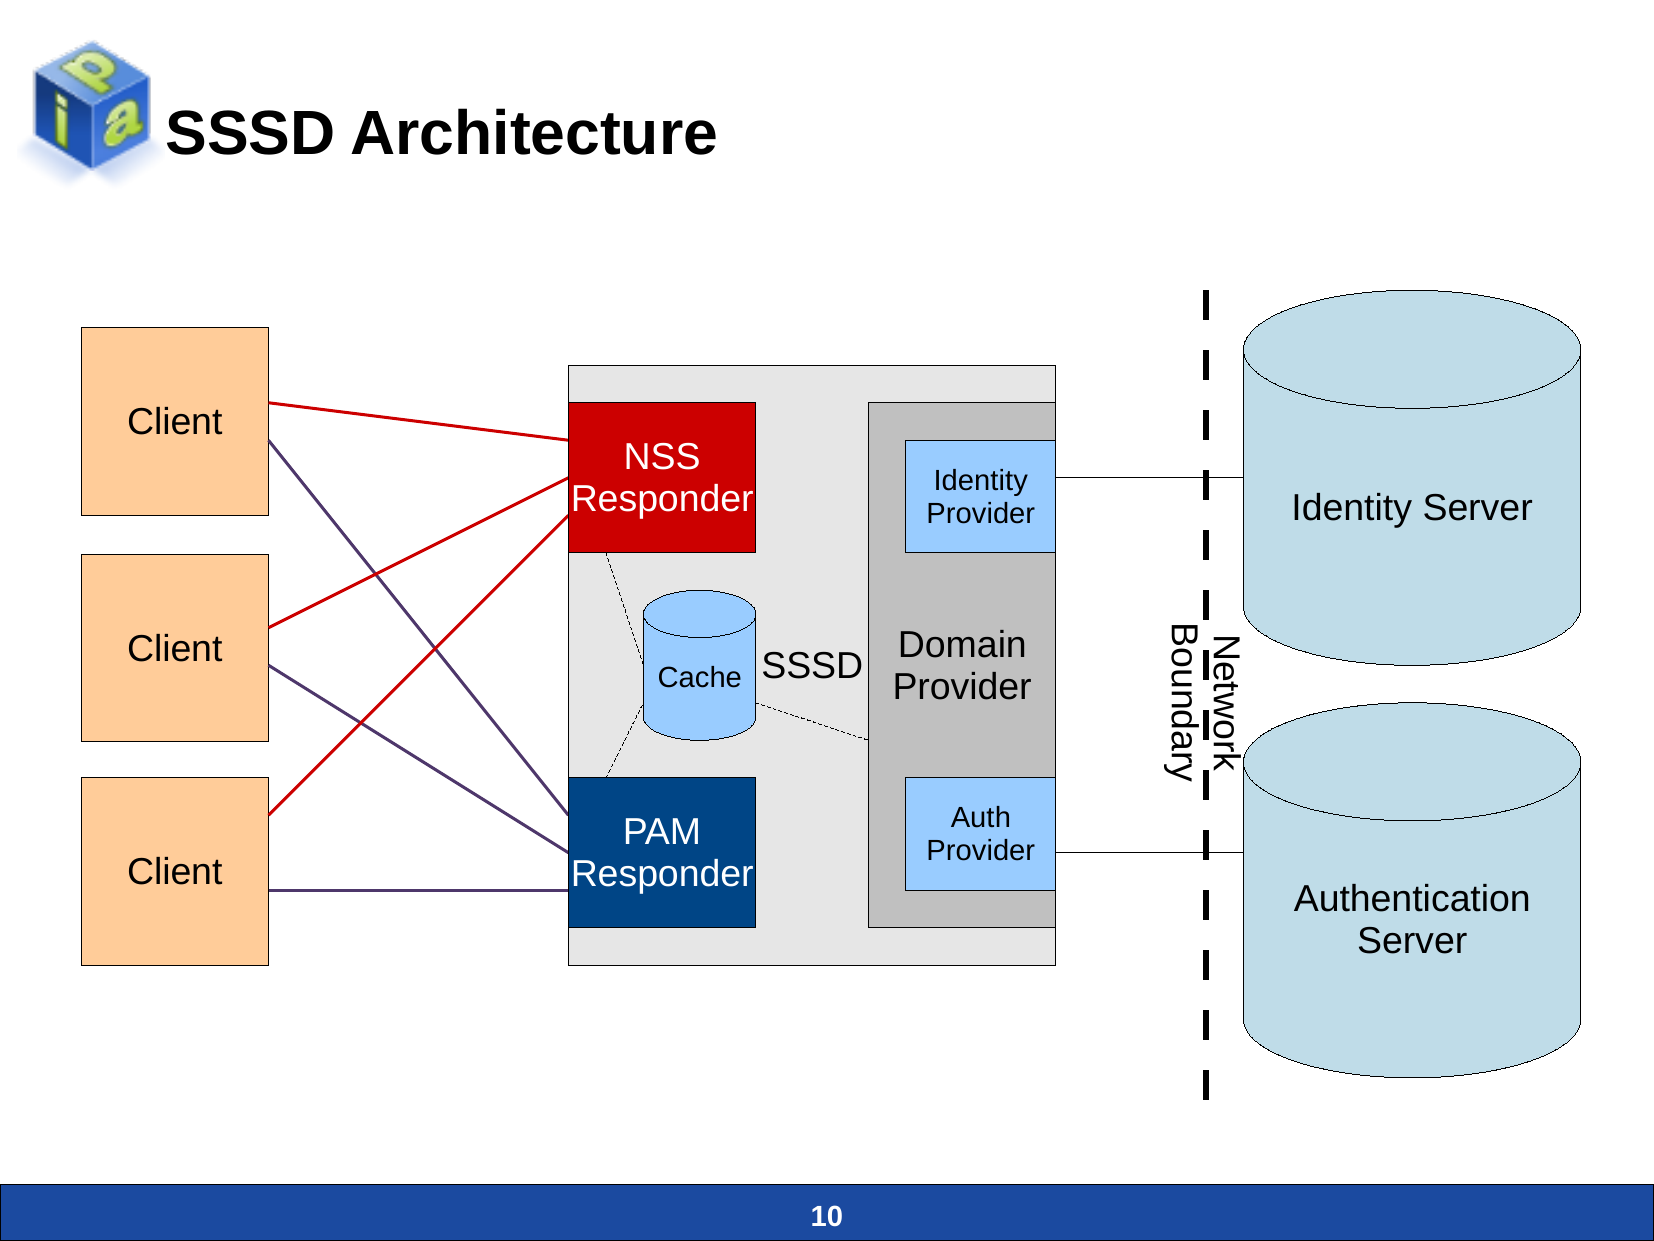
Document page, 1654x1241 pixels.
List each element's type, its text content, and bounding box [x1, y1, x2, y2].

text_box SSSD [568, 365, 1056, 966]
text_box Client [81, 327, 269, 516]
text_box Cache [643, 590, 756, 741]
text_box Identity Server [1243, 290, 1581, 666]
text_box Authentication Server [1243, 702, 1581, 1078]
text_box Identity Provider [905, 440, 1056, 553]
text_box Client [81, 554, 269, 742]
text_box Domain Provider [868, 402, 1056, 928]
picture [17, 34, 165, 193]
title SSSD Architecture [165, 39, 1654, 227]
text_box Client [81, 777, 269, 966]
text_box Auth Provider [905, 777, 1056, 891]
text_box PAM Responder [568, 777, 756, 928]
text_box NSS Responder [568, 402, 756, 553]
